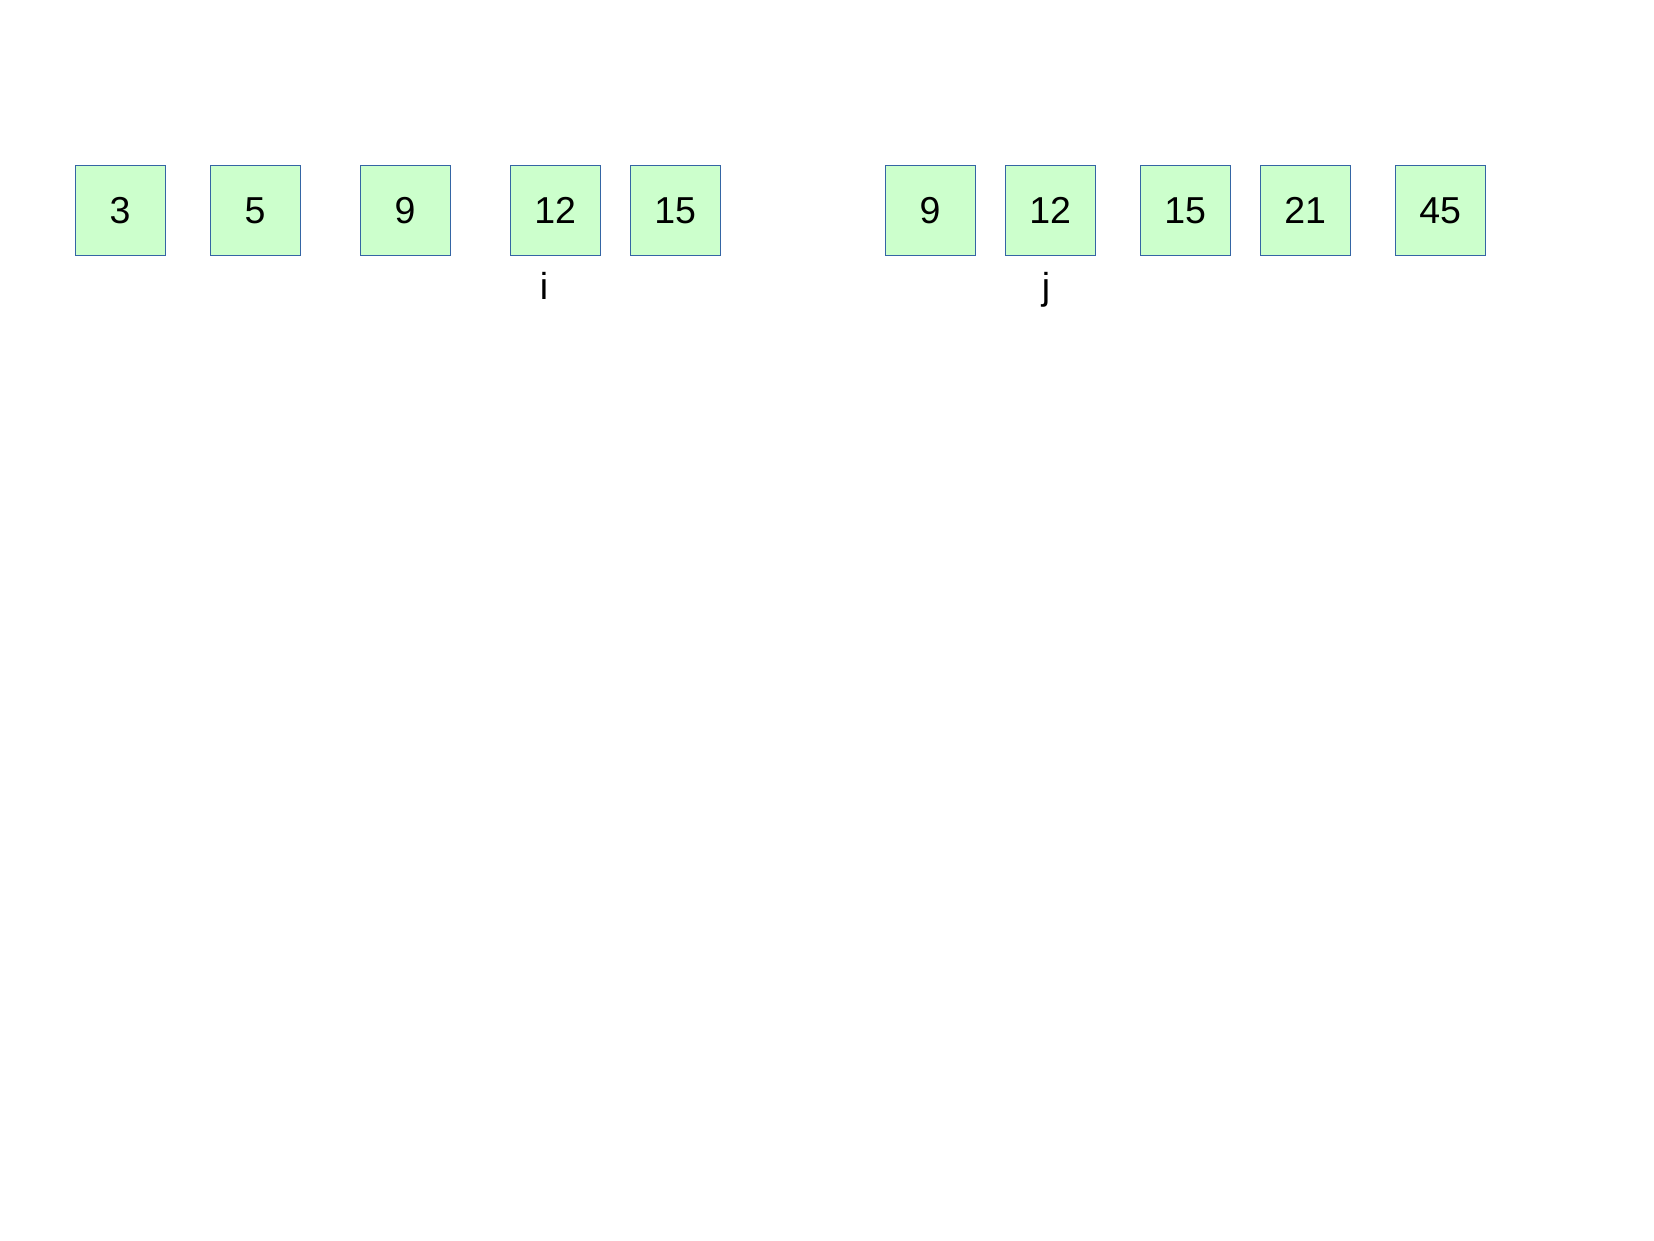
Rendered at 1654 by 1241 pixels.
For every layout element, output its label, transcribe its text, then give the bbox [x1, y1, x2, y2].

text_box 12 [510, 165, 601, 256]
text_box 5 [210, 165, 301, 256]
text_box 3 [75, 165, 166, 256]
text_box i [525, 258, 578, 316]
text_box 9 [885, 165, 976, 256]
text_box 15 [630, 165, 721, 256]
text_box 12 [1005, 165, 1096, 256]
text_box 21 [1260, 165, 1351, 256]
text_box 45 [1395, 165, 1486, 256]
text_box 15 [1140, 165, 1231, 256]
text_box j [1027, 258, 1081, 316]
text_box 9 [360, 165, 451, 256]
